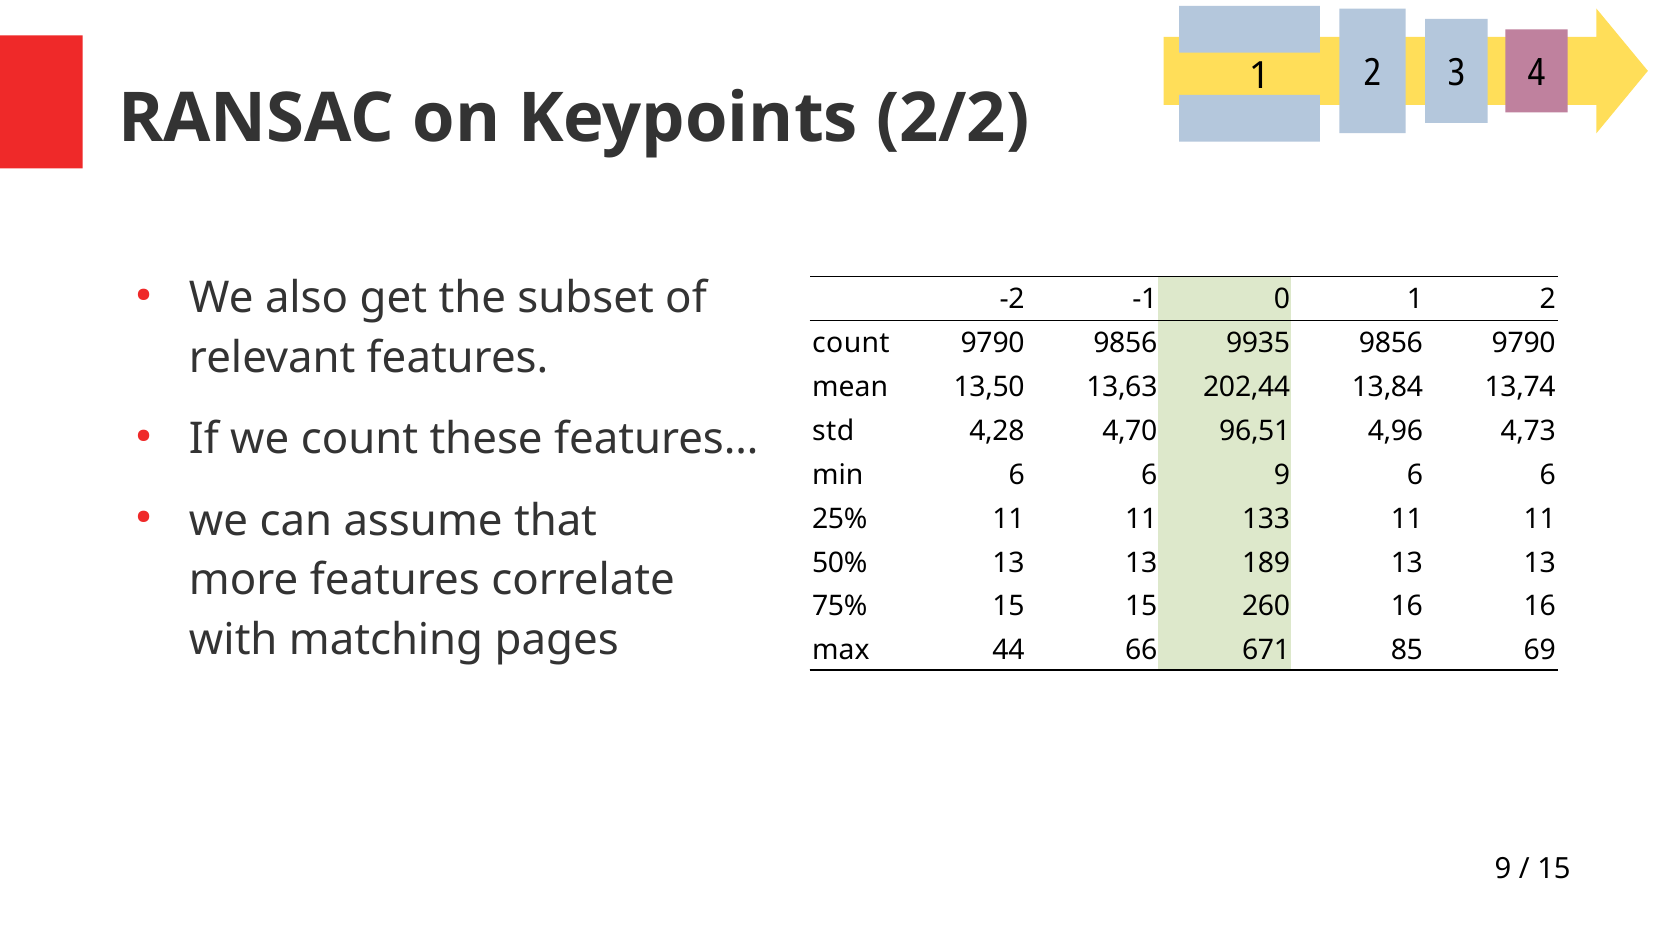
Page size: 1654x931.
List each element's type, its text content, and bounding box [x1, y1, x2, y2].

text_box 1 [1234, 41, 1282, 108]
text_box [1163, 5, 1339, 142]
chart [560, 276, 1561, 674]
title RANSAC on Keypoints (2/2) [118, 37, 1571, 193]
list We also get the subset of relevant features. If we count these features… we can assume that more features correlate with matching pages [118, 265, 810, 806]
text_box 2 [1339, 8, 1406, 134]
text_box [1488, 36, 1505, 105]
text_box 3 [1425, 18, 1488, 123]
text_box 4 [1505, 29, 1568, 113]
text_box [1406, 36, 1425, 105]
text_box [1568, 8, 1648, 134]
